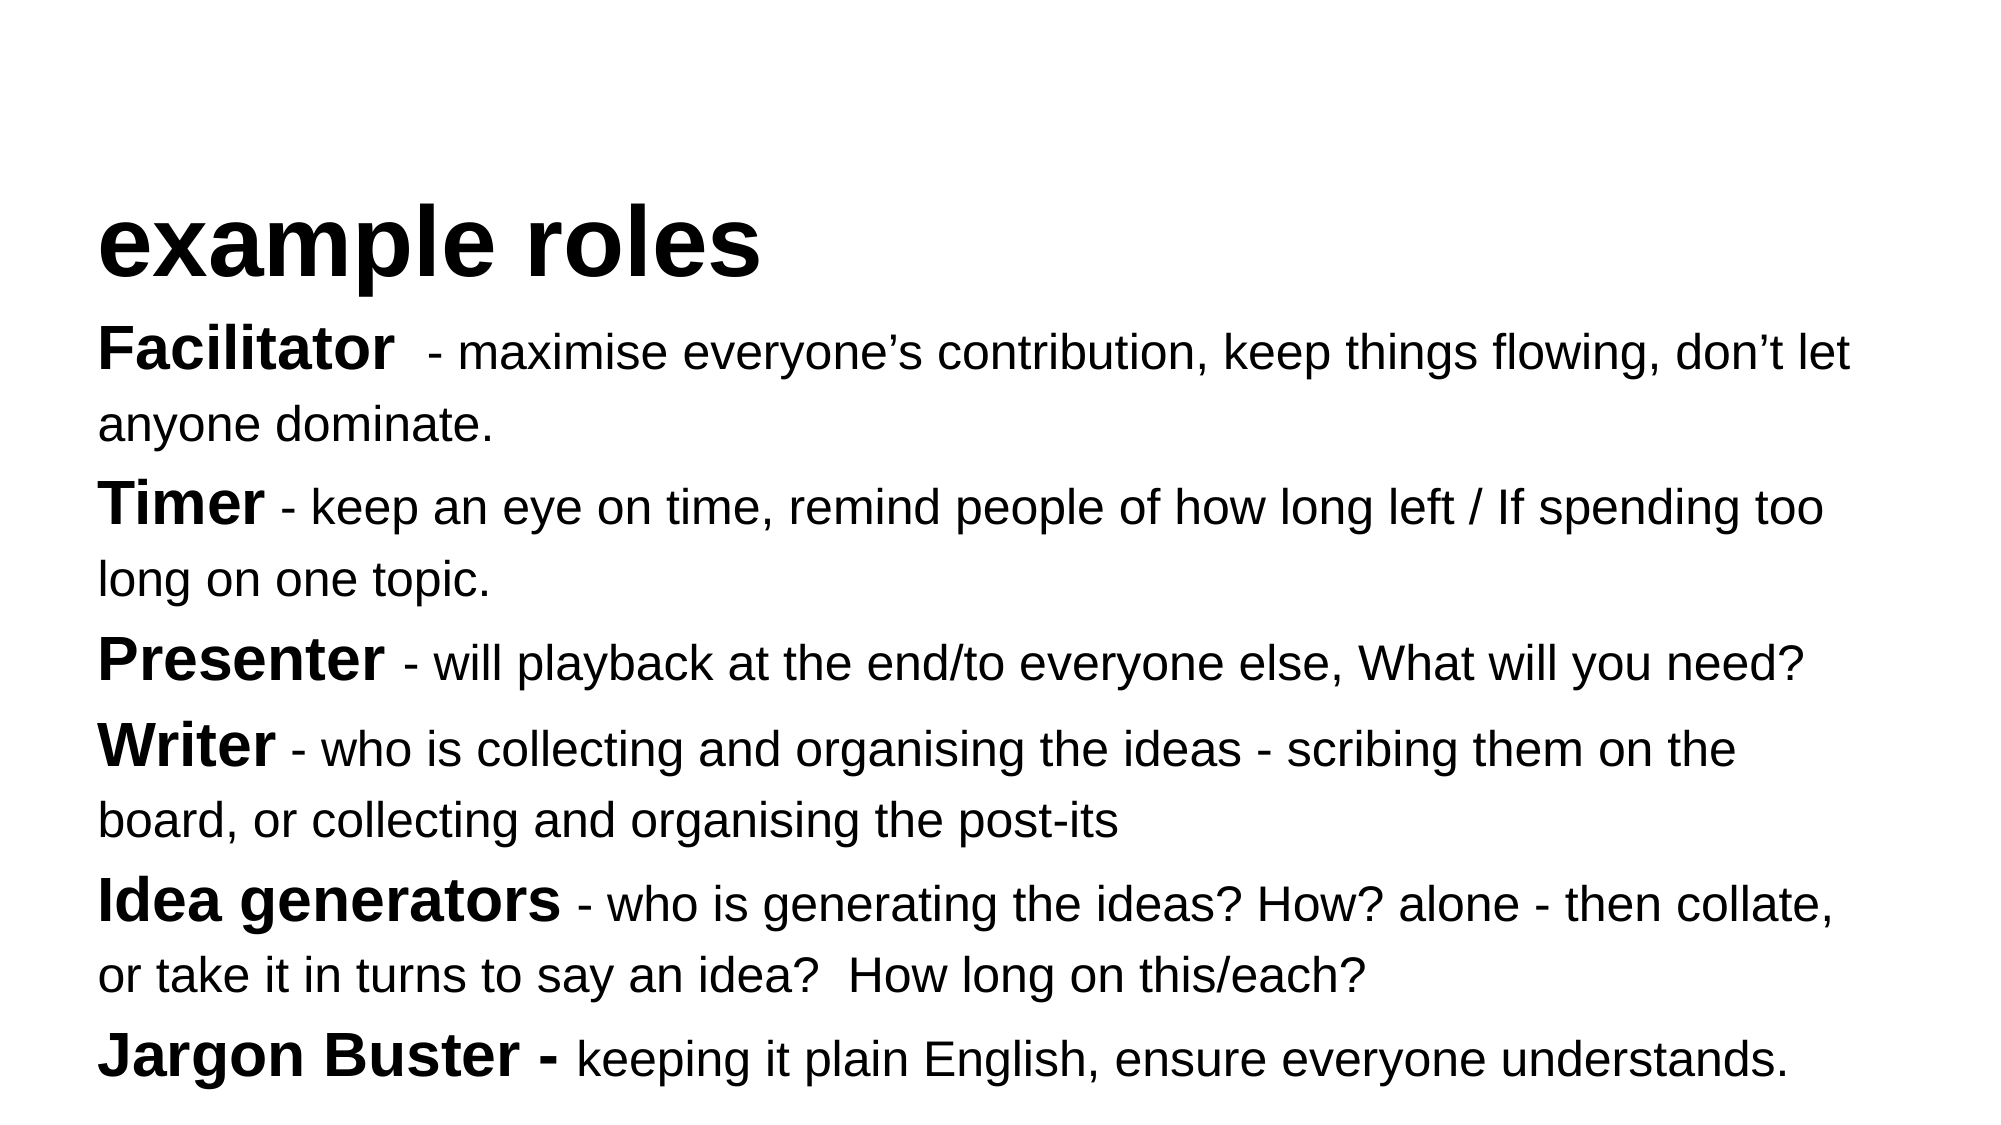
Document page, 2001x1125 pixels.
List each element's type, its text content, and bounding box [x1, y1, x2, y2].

text_box example roles Facilitator - maximise everyone’s contribution, keep things flowing, don’t let anyone dominate. Timer - keep an eye on time, remind people of how long left / If spending too long on one topic. Presenter - will playback at the end/to everyone else, What will you need? Writer - who is collecting and organising the ideas - scribing them on the board, or collecting and organising the post-its Idea generators - who is generating the ideas? How? alone - then collate, or take it in turns to say an idea? How long on this/each? Jargon Buster - keeping it plain English, ensure everyone understands. [82, 168, 1898, 1090]
